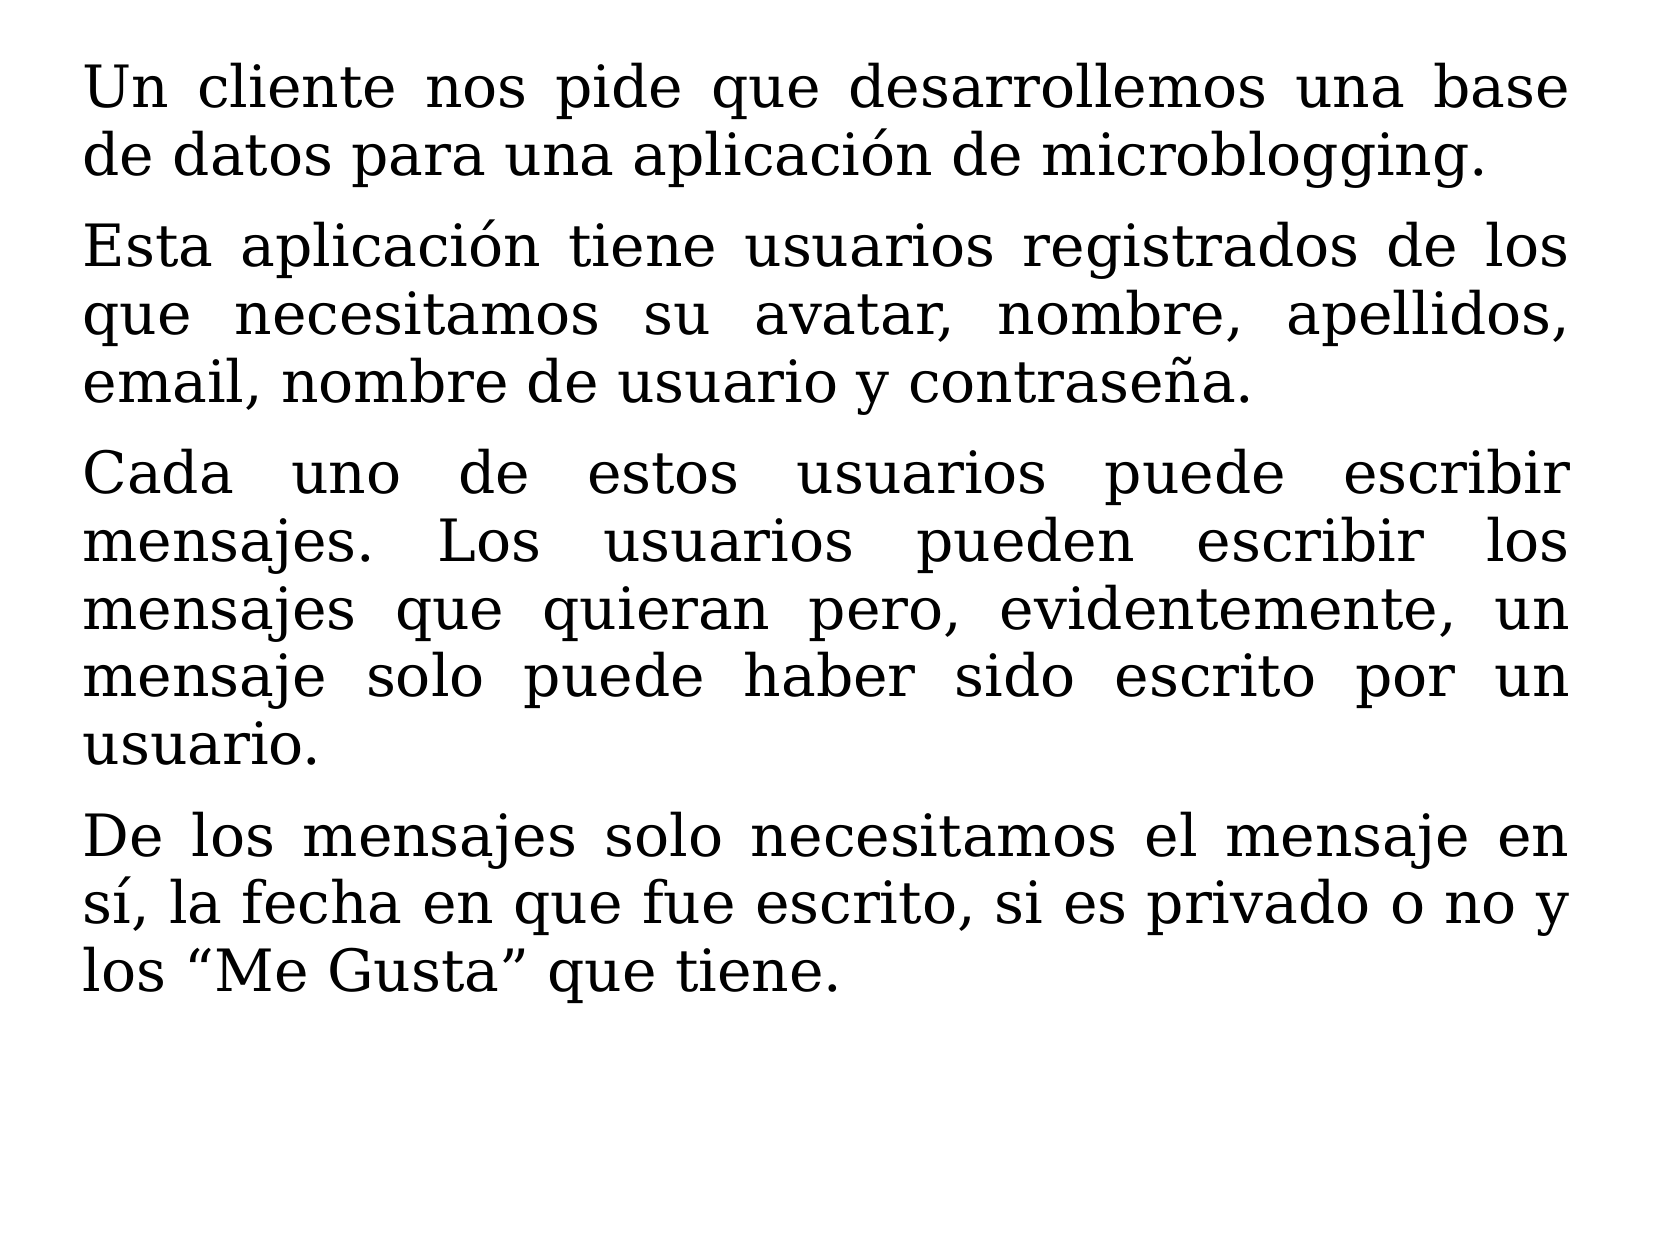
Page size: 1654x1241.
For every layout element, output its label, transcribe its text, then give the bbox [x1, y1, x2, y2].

subtitle Un cliente nos pide que desarrollemos una base de datos para una aplicación de microblogging. Esta aplicación tiene usuarios registrados de los que necesitamos su avatar, nombre, apellidos, email, nombre de usuario y contraseña. Cada uno de estos usuarios puede escribir mensajes. Los usuarios pueden escribir los mensajes que quieran pero, evidentemente, un mensaje solo puede haber sido escrito por un usuario. De los mensajes solo necesitamos el mensaje en sí, la fecha en que fue escrito, si es privado o no y los “Me Gusta” que tiene. [82, 49, 1571, 1010]
